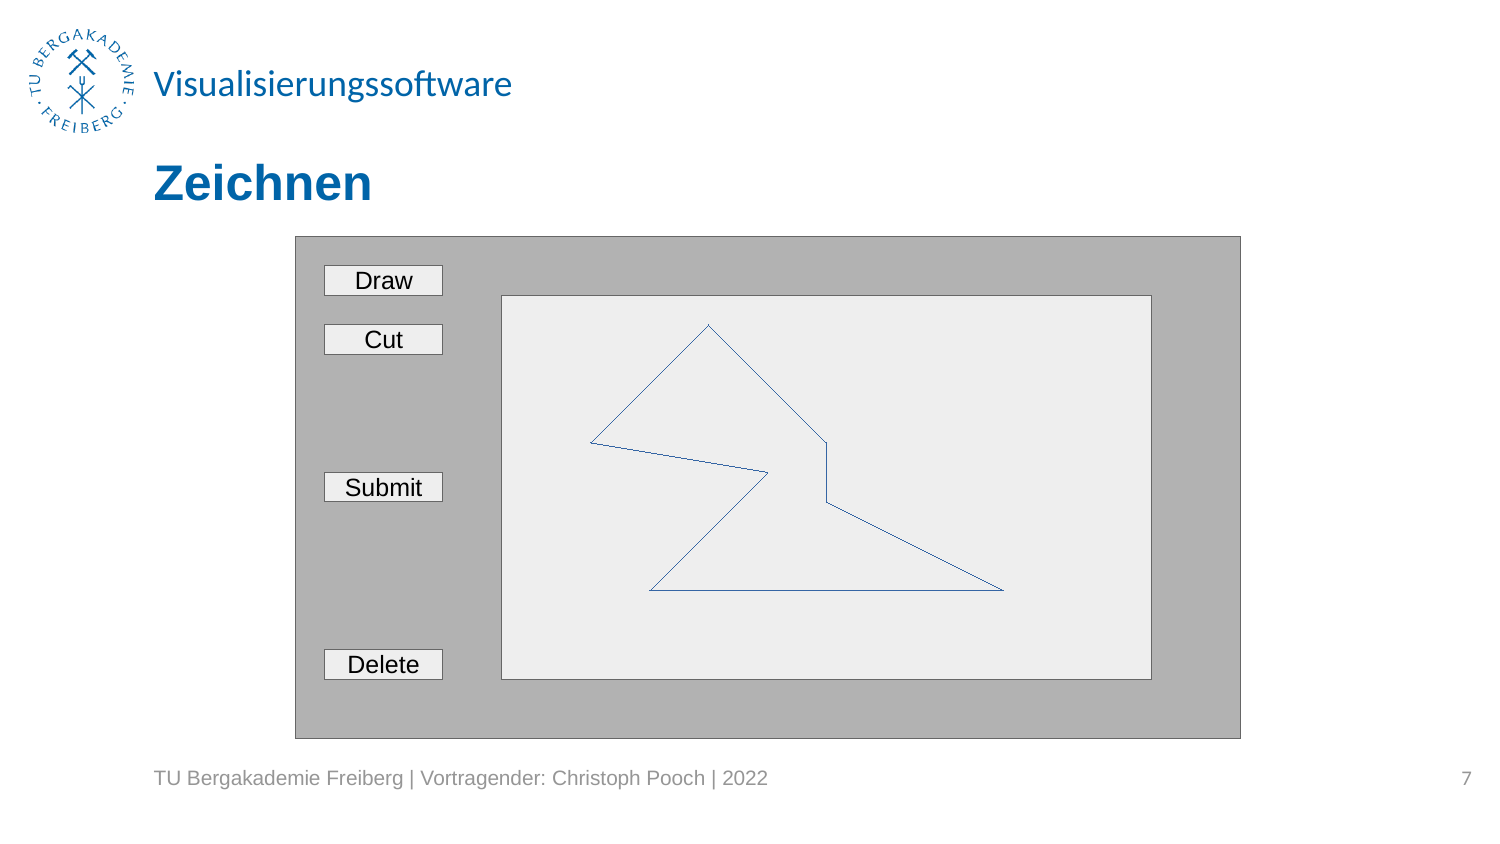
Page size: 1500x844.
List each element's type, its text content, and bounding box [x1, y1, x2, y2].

text_box [295, 236, 1241, 739]
text_box Draw [324, 265, 443, 296]
footer TU Bergakademie Freiberg | Vortragender: Christoph Pooch | 2022 [153, 764, 1353, 824]
picture [29, 29, 134, 133]
text_box Cut [324, 324, 443, 355]
title Visualisierungssoftware [153, 29, 1353, 133]
text_box Submit [324, 472, 443, 502]
list Zeichnen [153, 150, 1353, 221]
slide_number <Foliennummer> [1352, 764, 1473, 825]
text_box Delete [324, 649, 443, 680]
